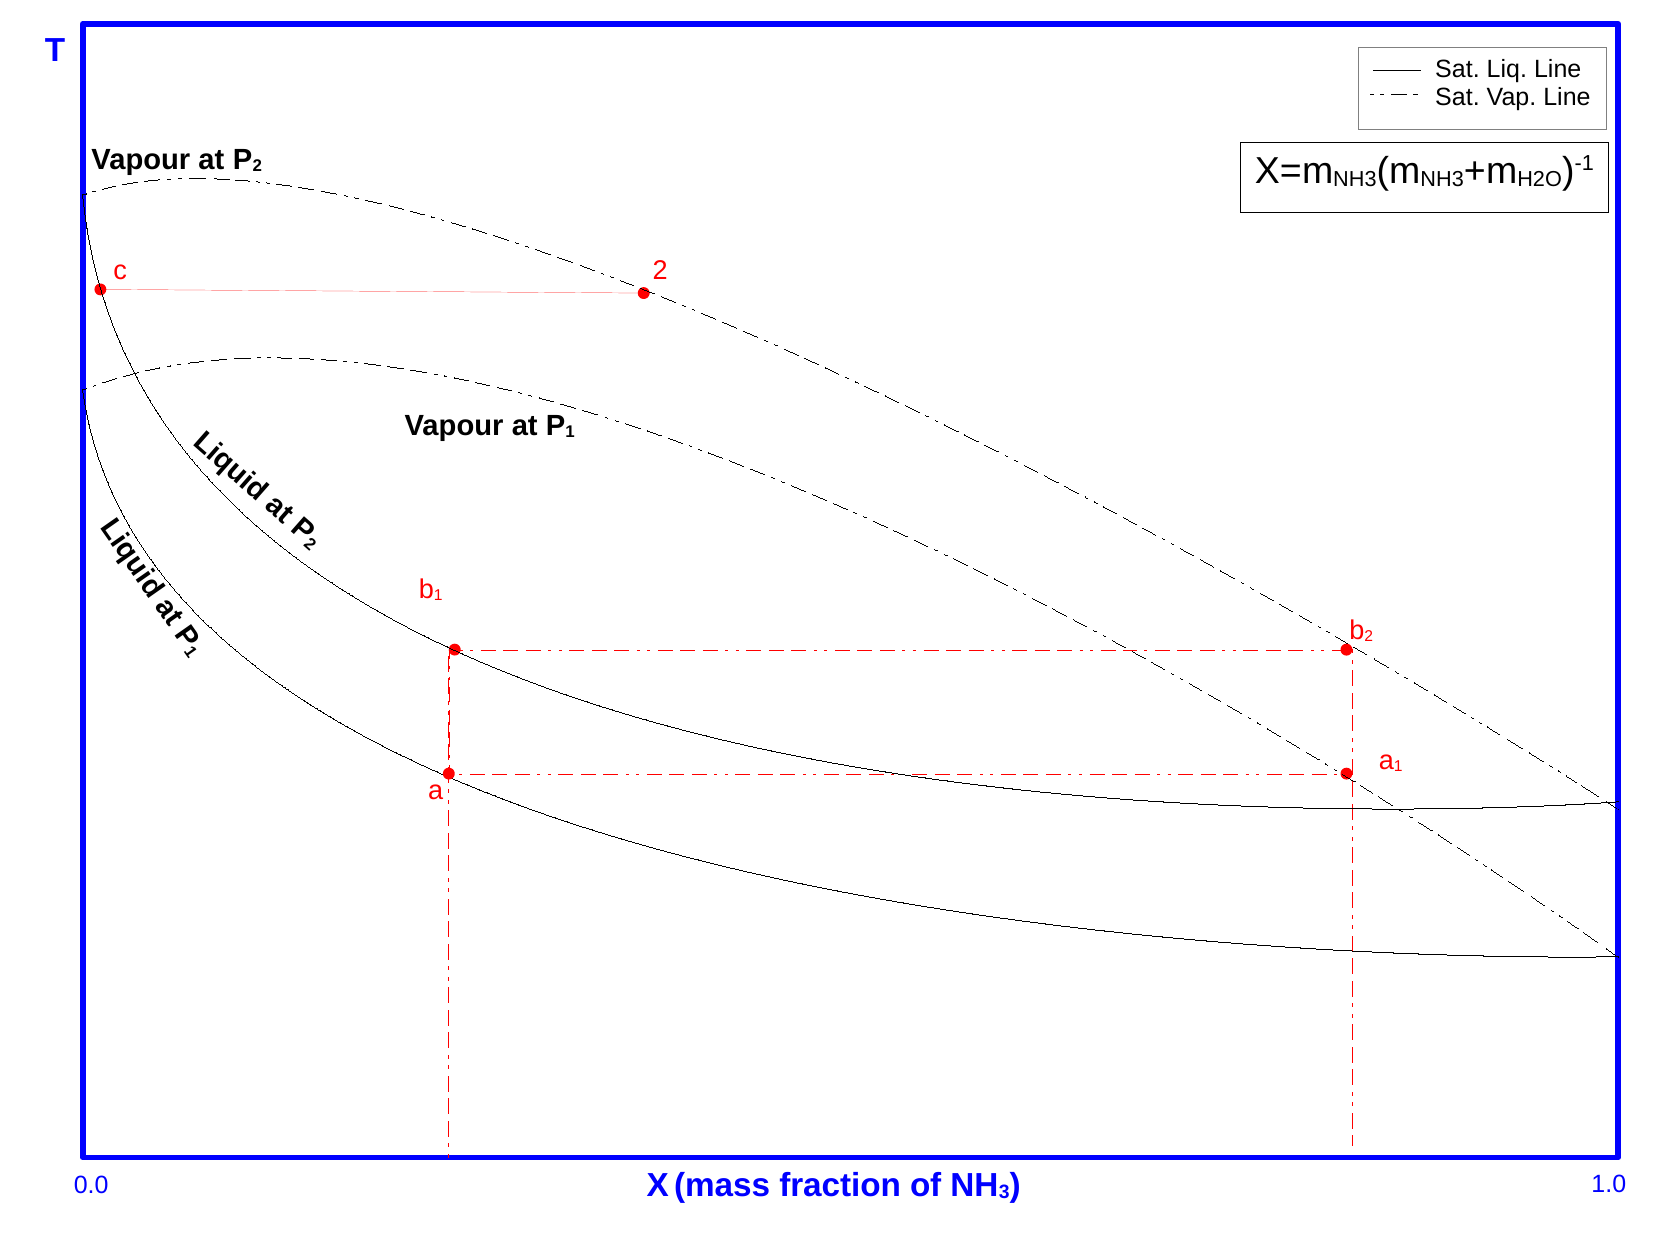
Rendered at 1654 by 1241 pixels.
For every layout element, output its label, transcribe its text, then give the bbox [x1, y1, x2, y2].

text_box X (mass fraction of NH3) [631, 1159, 1036, 1223]
text_box 1.0 [1576, 1161, 1642, 1205]
text_box b2 [1334, 607, 1389, 662]
text_box Liquid at P2 [165, 409, 345, 577]
text_box 0.0 [59, 1163, 124, 1207]
text_box T [30, 23, 80, 76]
text_box Vapour at P1 [389, 401, 590, 459]
text_box 2 [637, 248, 683, 294]
text_box a [413, 767, 459, 813]
text_box Vapour at P2 [76, 135, 277, 193]
text_box X=mNH3(mNH3+mH2O)-1 [1240, 142, 1609, 213]
text_box [1358, 47, 1607, 130]
text_box a1 [1363, 737, 1418, 792]
text_box Liquid at P1 [71, 496, 227, 684]
text_box b1 [404, 566, 458, 621]
text_box c [98, 248, 142, 294]
text_box Sat. Liq. Line Sat. Vap. Line [1420, 47, 1607, 119]
